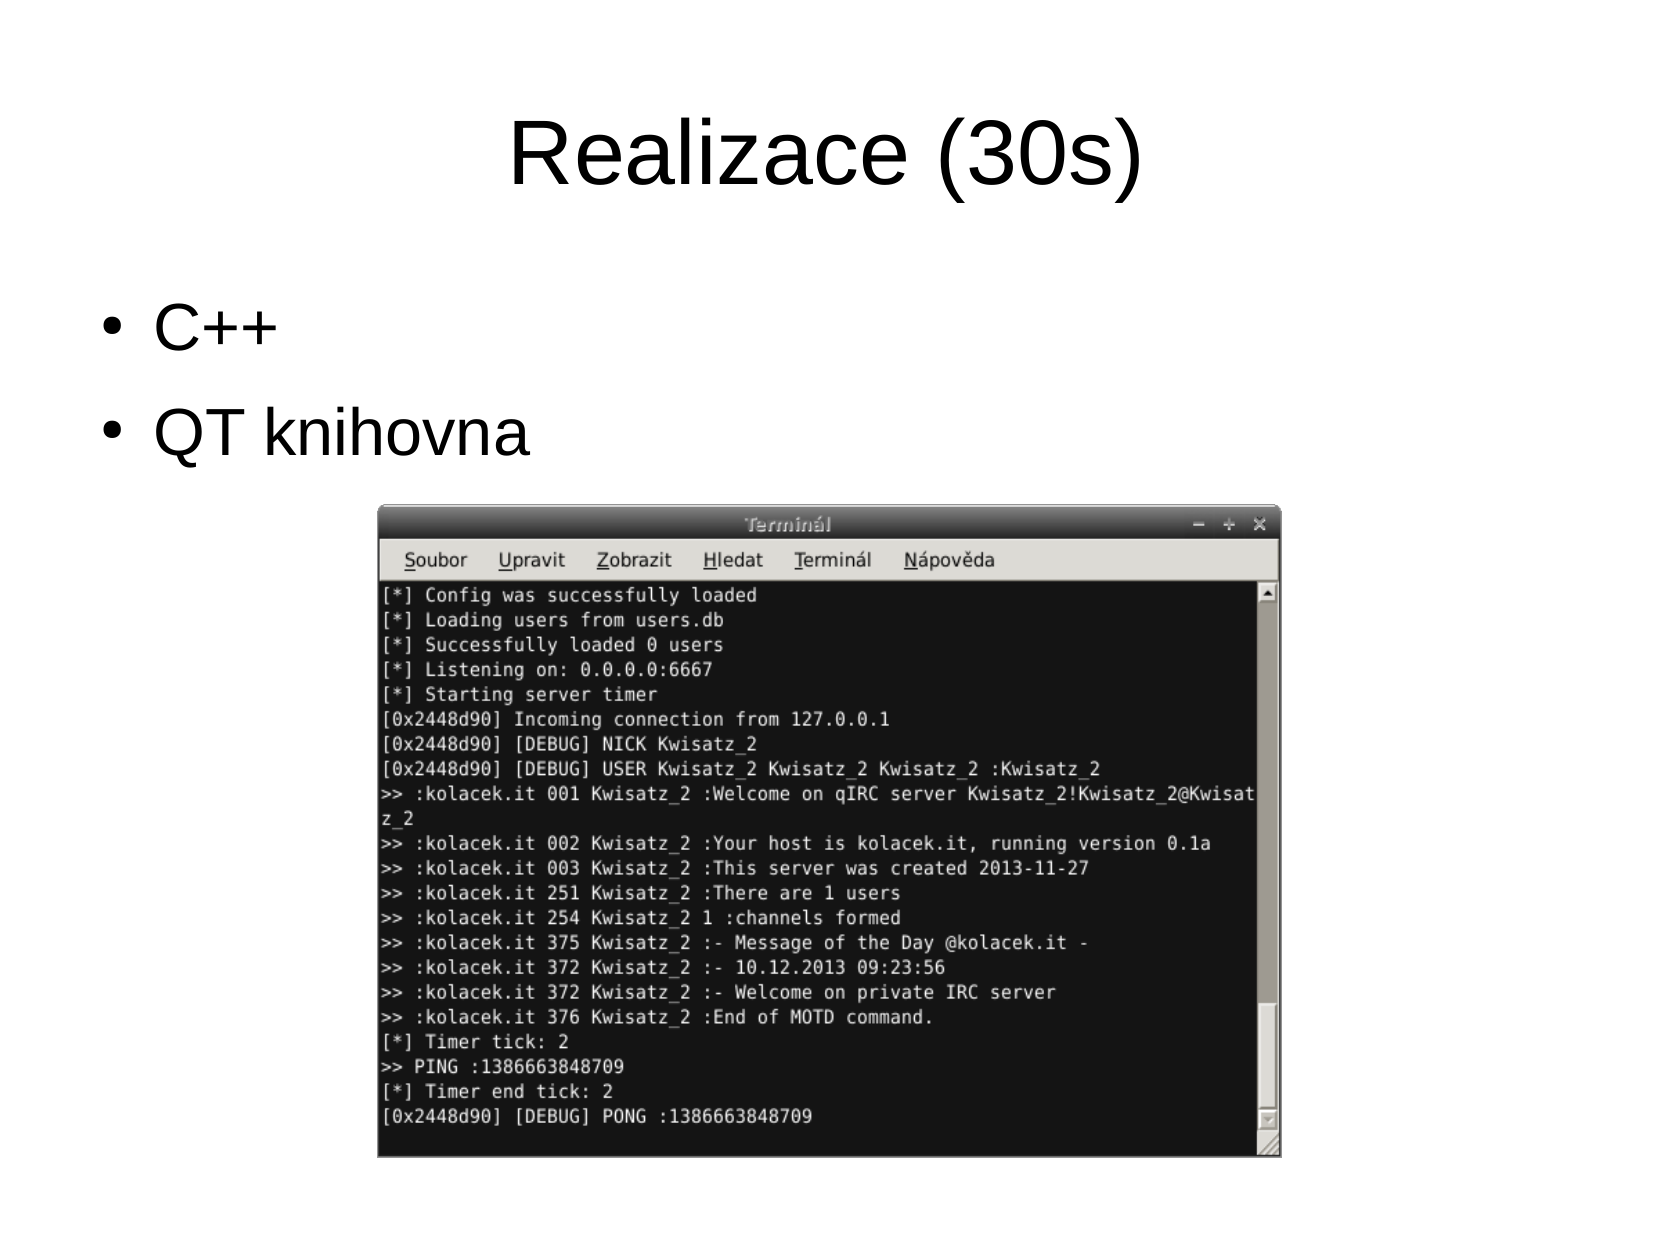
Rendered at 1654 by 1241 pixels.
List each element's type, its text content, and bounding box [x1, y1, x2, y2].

picture [377, 504, 1282, 1158]
list C++ QT knihovna [82, 290, 1571, 1010]
title Realizace (30s) [82, 49, 1571, 257]
